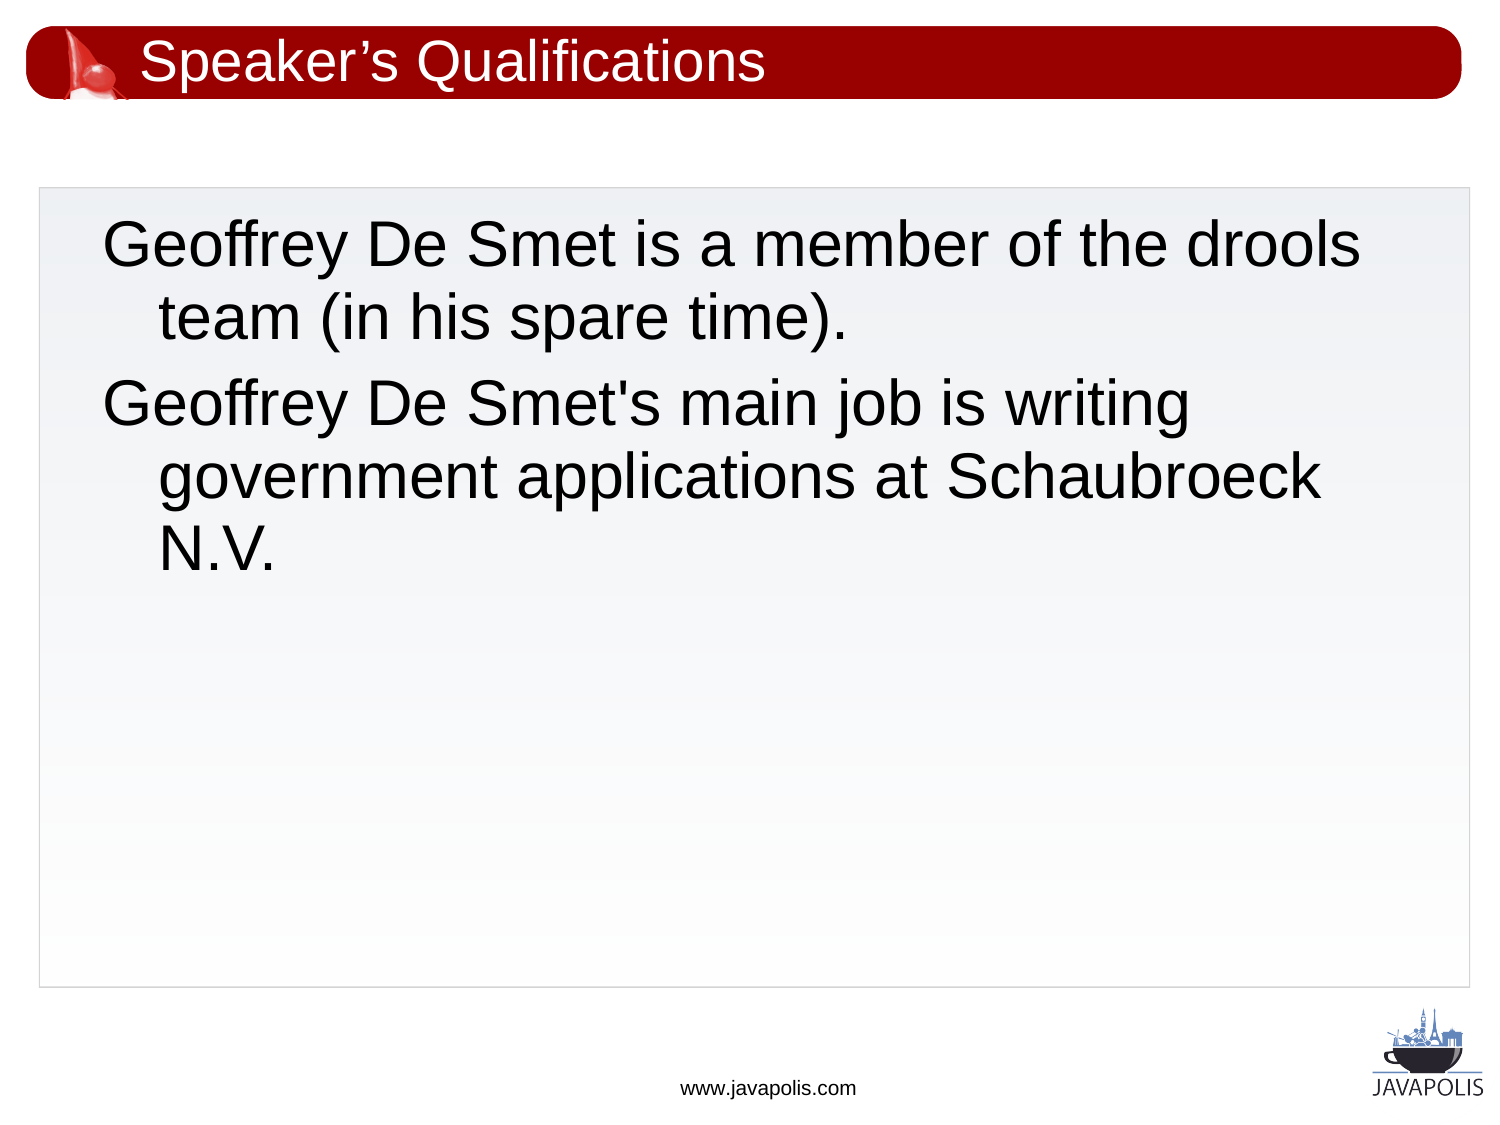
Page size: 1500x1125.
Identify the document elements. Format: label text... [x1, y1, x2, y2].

picture [1426, 1006, 1500, 1125]
title Speaker’s Qualifications [125, 0, 1450, 100]
list Geoffrey De Smet is a member of the drools team (in his spare time). Geoffrey De Smet's main job is writing government applications at Schaubroeck N.V. [87, 199, 1426, 1125]
picture [62, 28, 125, 100]
